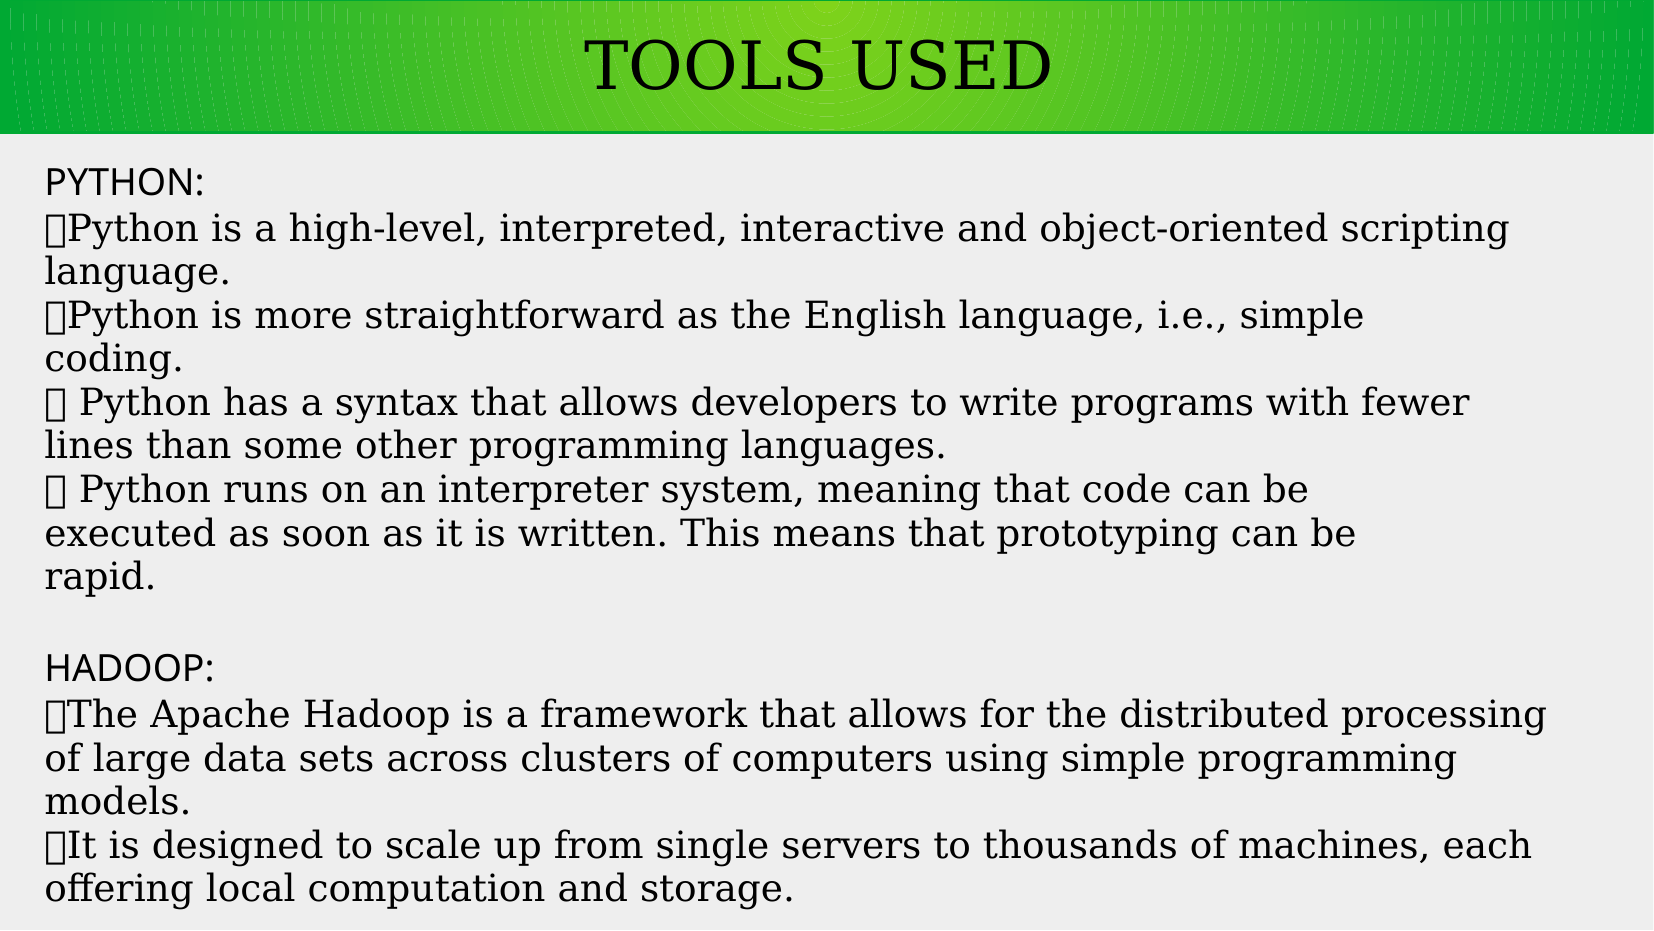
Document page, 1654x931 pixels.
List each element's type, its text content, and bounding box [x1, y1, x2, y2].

title TOOLS USED [73, 14, 1565, 119]
text_box PYTHON: Python is a high-level, interpreted, interactive and object-oriented scripting language. Python is more straightforward as the English language, i.e., simple coding.  Python has a syntax that allows developers to write programs with fewer lines than some other programming languages.  Python runs on an interpreter system, meaning that code can be executed as soon as it is written. This means that prototyping can be rapid. HADOOP: The Apache Hadoop is a framework that allows for the distributed processing of large data sets across clusters of computers using simple programming models. It is designed to scale up from single servers to thousands of machines, each offering local computation and storage. [29, 148, 1595, 931]
